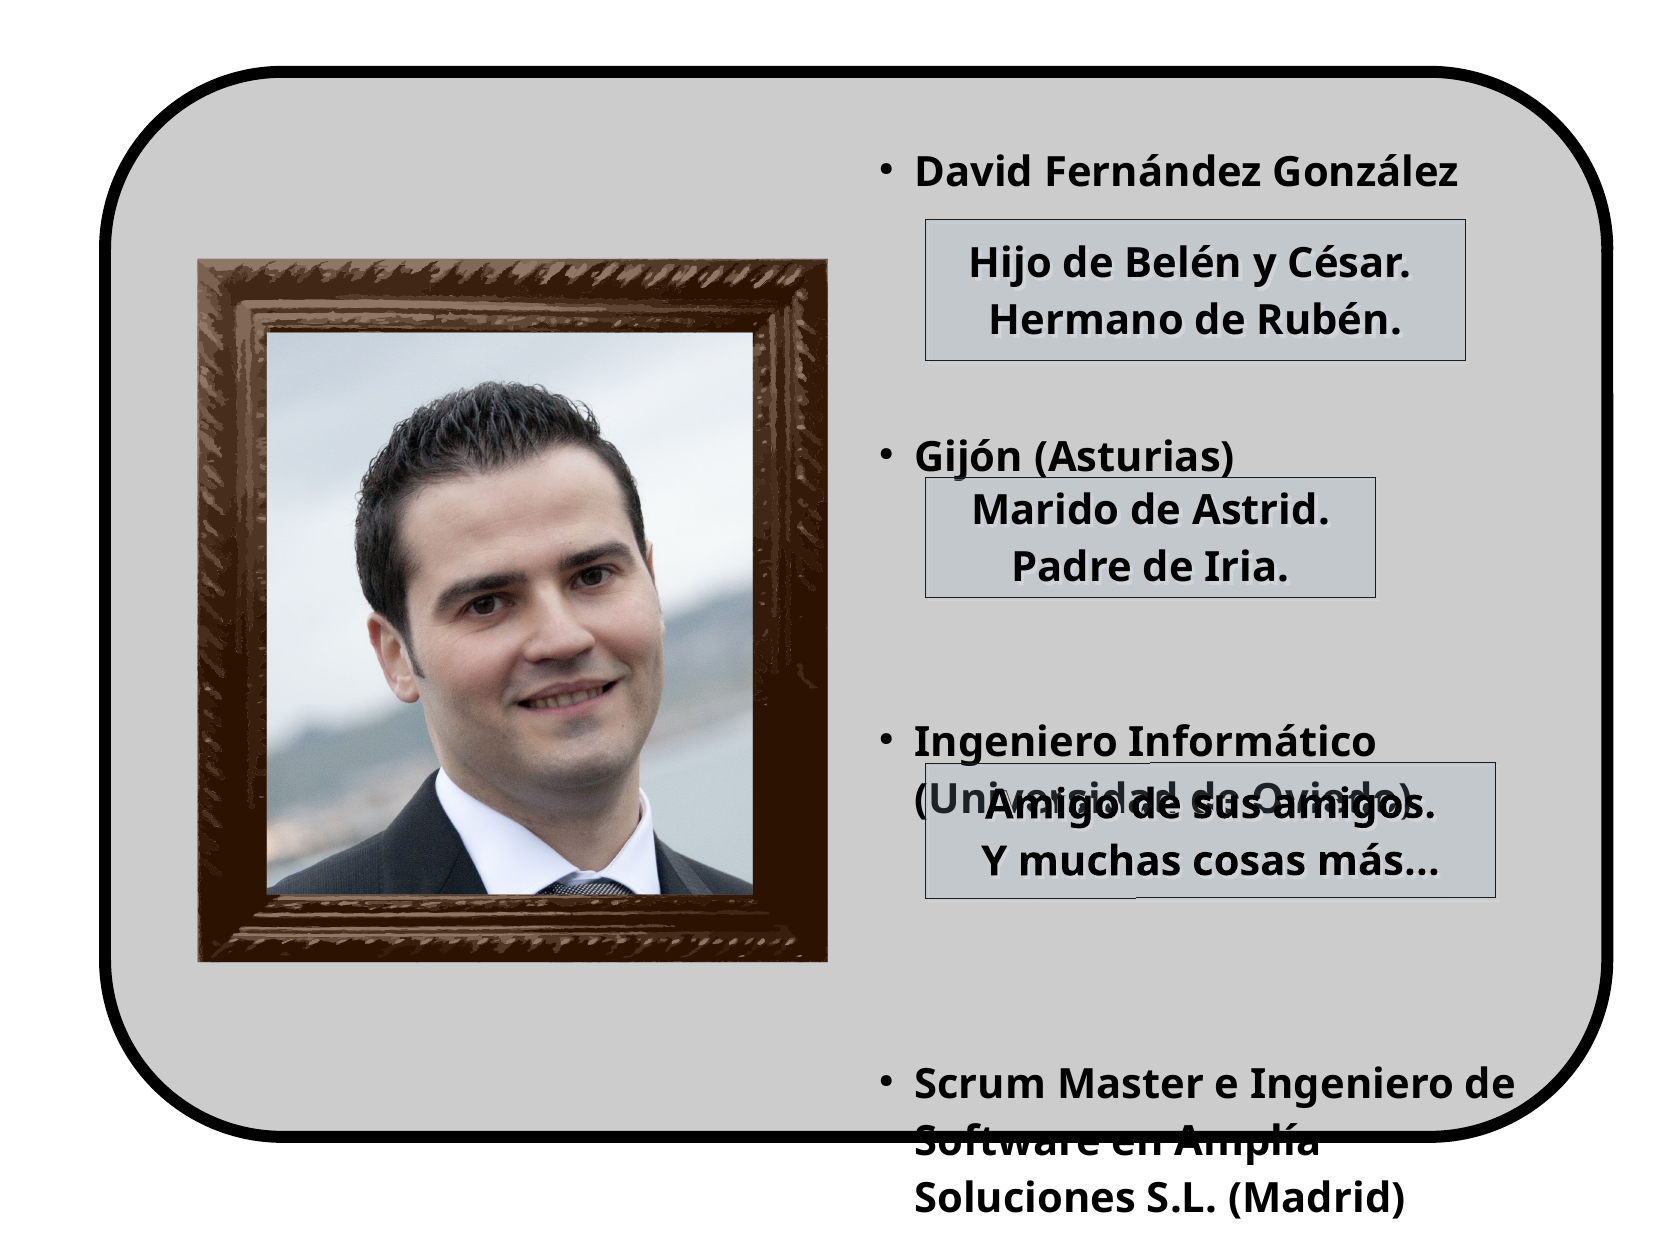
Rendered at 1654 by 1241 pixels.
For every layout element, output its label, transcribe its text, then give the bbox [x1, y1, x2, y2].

text_box [986, 1081, 995, 1093]
text_box David Fernández González Gijón (Asturias) Ingeniero Informático (Universidad de Oviedo) Scrum Master e Ingeniero de Software en Amplía Soluciones S.L. (Madrid) [864, 134, 1561, 1081]
text_box [1472, 1081, 1481, 1093]
text_box [1436, 1081, 1446, 1093]
text_box Hijo de Belén y César. Hermano de Rubén. [925, 219, 1466, 361]
text_box Amigo de sus amigos. Y muchas cosas más... [925, 762, 1496, 899]
text_box [1104, 1087, 1112, 1094]
text_box [105, 71, 1608, 1137]
picture [197, 258, 828, 963]
text_box [1301, 1081, 1310, 1093]
text_box [1073, 1081, 1080, 1091]
text_box Marido de Astrid. Padre de Iria. [925, 477, 1376, 598]
